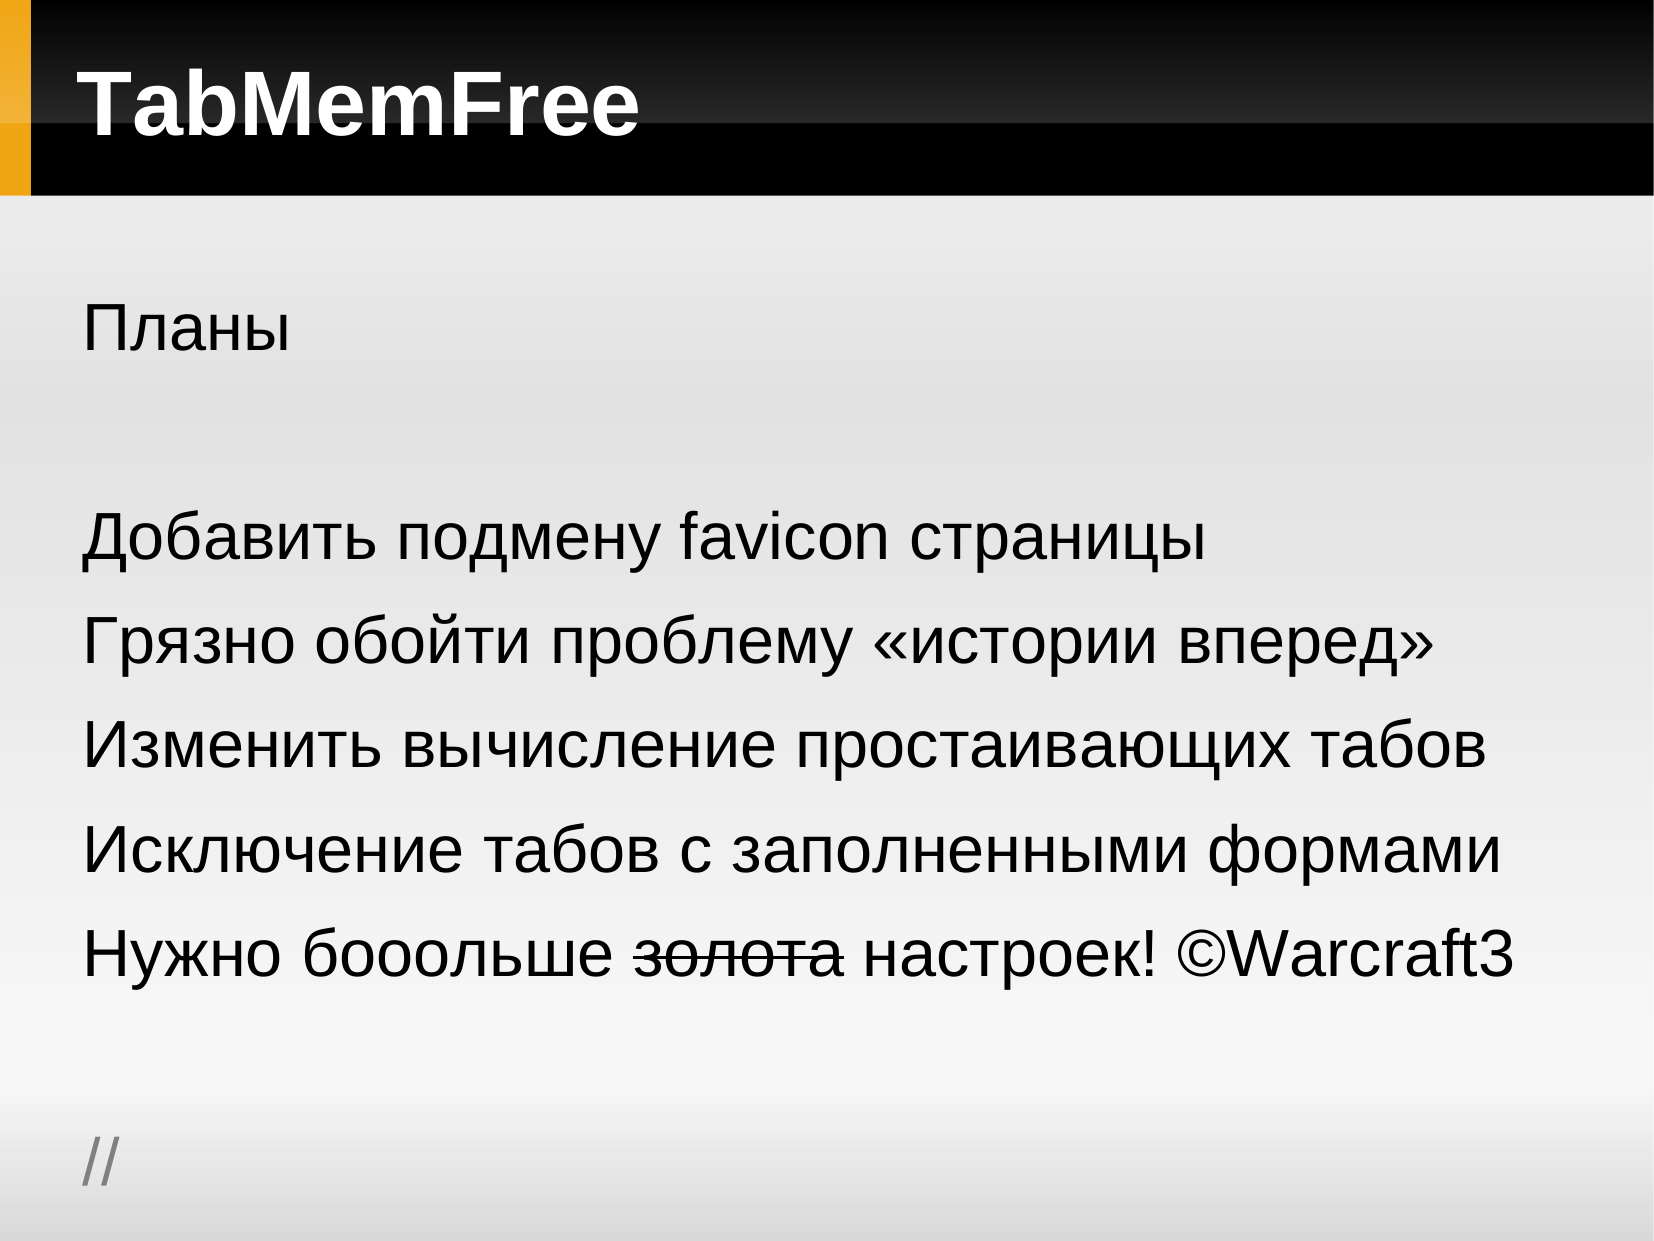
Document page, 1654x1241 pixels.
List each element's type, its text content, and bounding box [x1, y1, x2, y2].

picture [0, 0, 1654, 1241]
list Планы Добавить подмену favicon страницы Грязно обойти проблему «истории вперед» Изменить вычисление простаивающих табов Исключение табов с заполненными формами Нужно бооольше золота настроек! ©Warcraft3 // [82, 290, 1571, 1200]
title TabMemFree [76, 0, 1565, 208]
